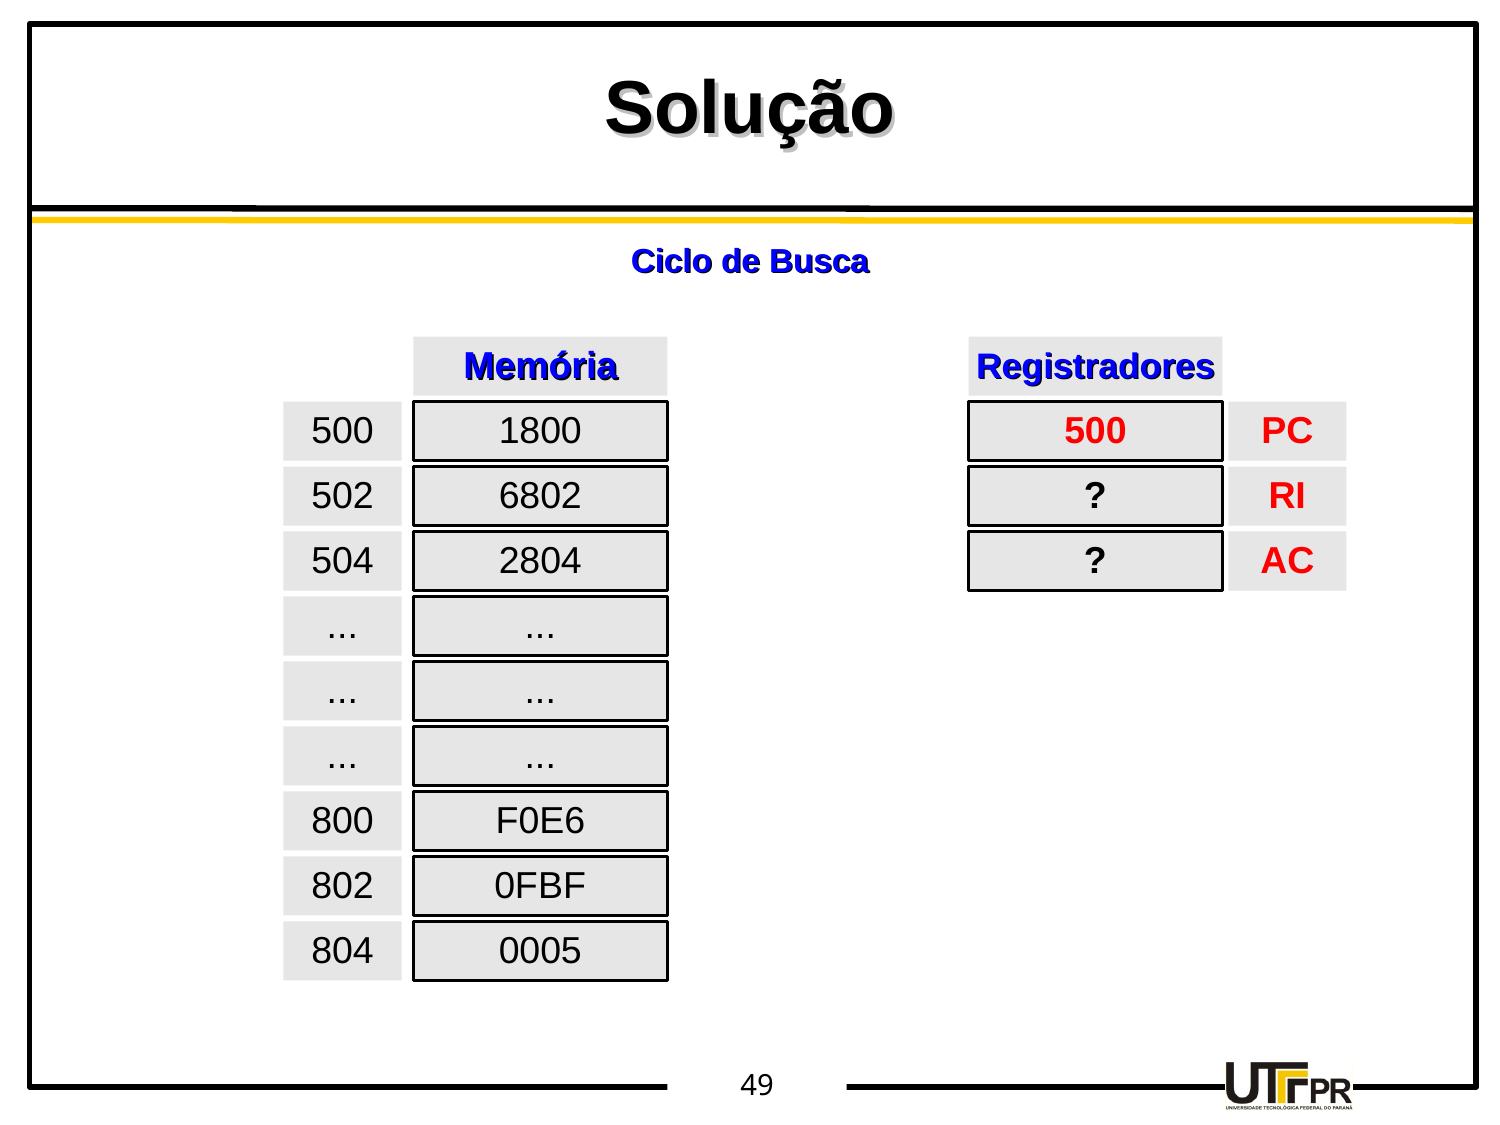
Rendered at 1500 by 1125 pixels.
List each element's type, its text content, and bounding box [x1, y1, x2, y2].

text_box ... [283, 726, 402, 786]
text_box 802 [283, 856, 402, 916]
text_box 0005 [413, 921, 668, 981]
text_box 500 [283, 401, 402, 461]
text_box Memória [413, 336, 668, 396]
text_box 500 [968, 401, 1223, 461]
text_box 804 [283, 921, 402, 981]
text_box ... [283, 661, 402, 721]
picture [1225, 1062, 1353, 1110]
text_box ... [413, 726, 668, 786]
text_box 0FBF [413, 856, 668, 916]
title Solução [41, 65, 1459, 159]
text_box Registradores [968, 336, 1223, 396]
text_box ... [413, 661, 668, 721]
text_box 800 [283, 791, 402, 851]
text_box PC [1228, 401, 1347, 461]
text_box 2804 [413, 531, 668, 591]
text_box ? [968, 466, 1223, 526]
text_box F0E6 [413, 791, 668, 851]
text_box ... [283, 596, 402, 656]
text_box ? [968, 531, 1223, 591]
text_box 502 [283, 466, 402, 526]
text_box RI [1228, 466, 1347, 526]
text_box 504 [283, 531, 402, 591]
text_box ... [413, 596, 668, 656]
text_box AC [1228, 531, 1347, 591]
text_box Ciclo de Busca [616, 231, 884, 287]
text_box 6802 [413, 466, 668, 526]
text_box 1800 [413, 401, 668, 461]
